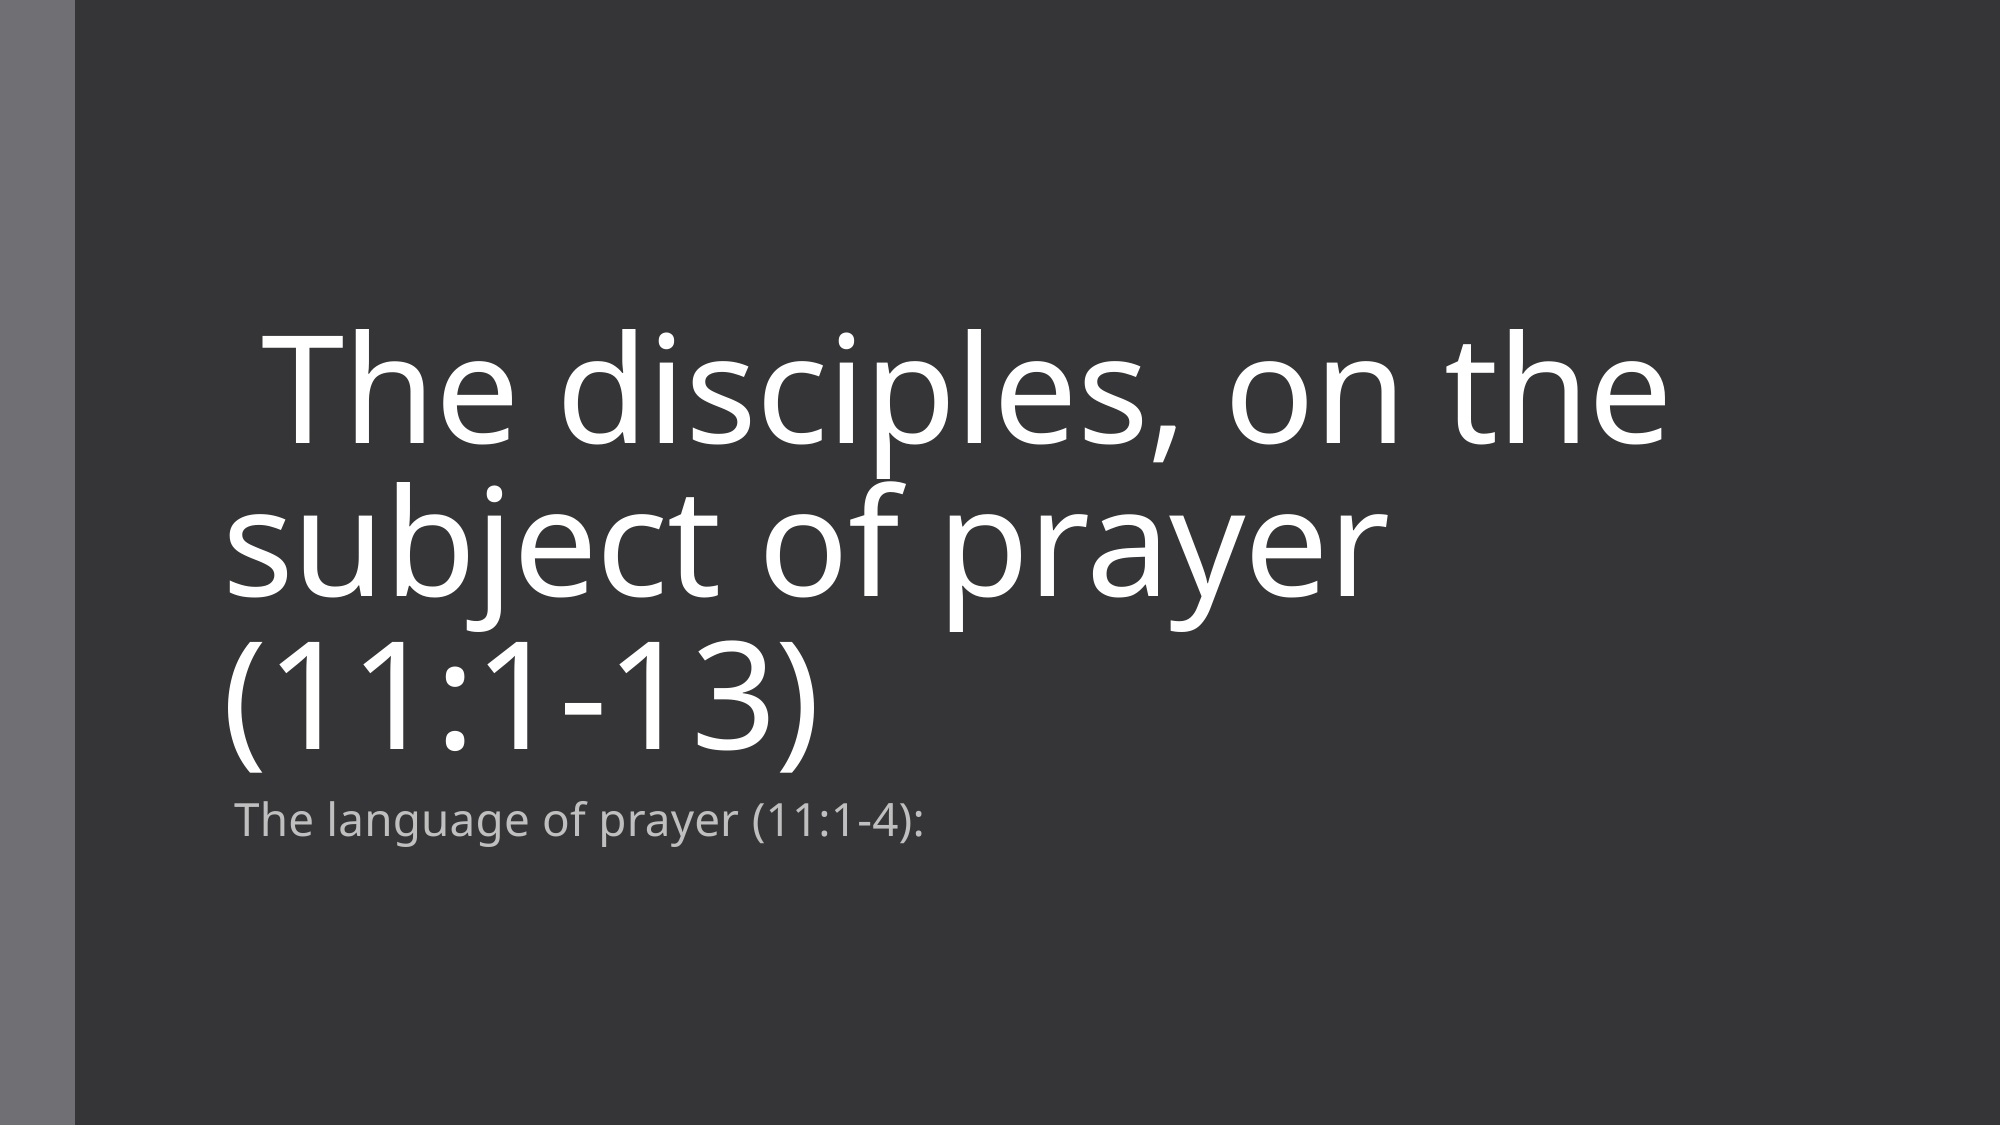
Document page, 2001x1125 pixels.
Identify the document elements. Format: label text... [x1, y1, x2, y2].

subtitle The language of prayer (11:1-4): [206, 787, 1752, 1066]
title The disciples, on the subject of prayer (11:1-13) [206, 124, 1752, 787]
